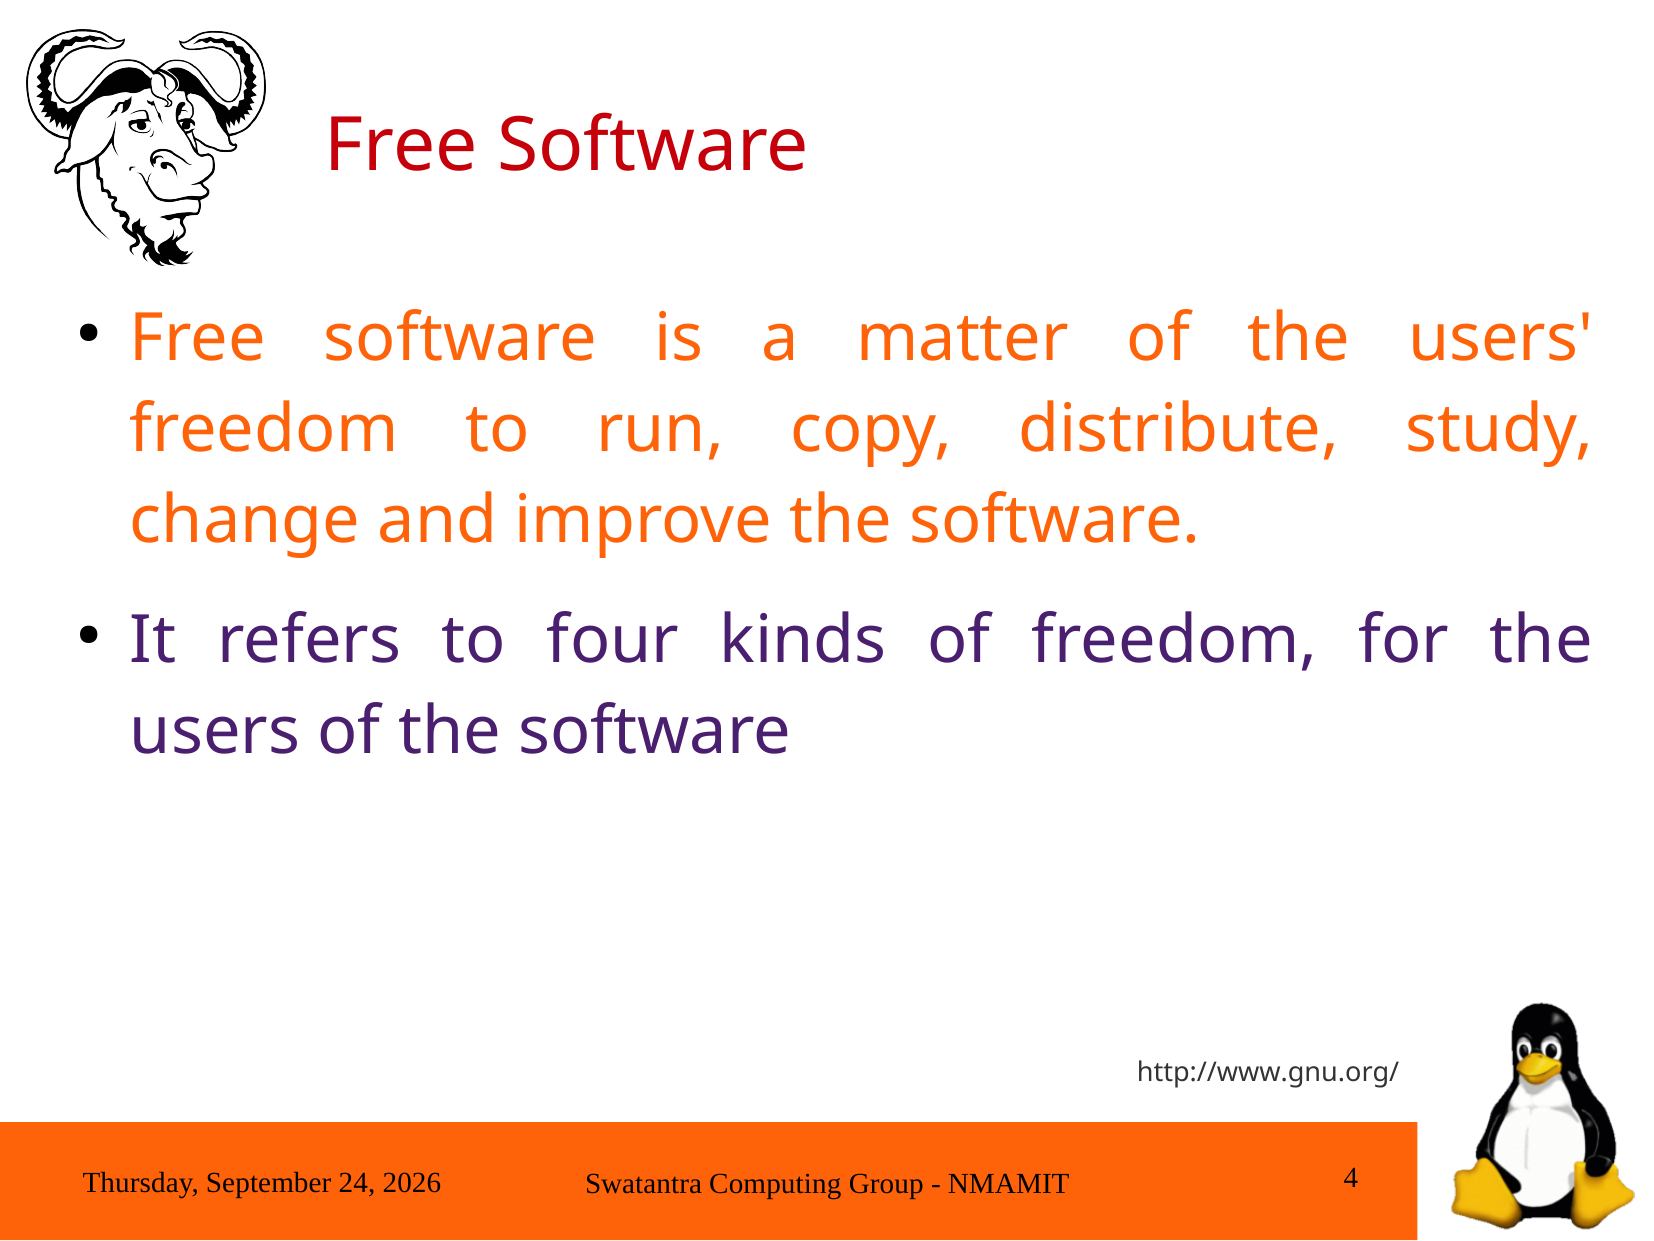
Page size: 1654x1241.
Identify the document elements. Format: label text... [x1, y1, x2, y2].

picture [26, 29, 266, 266]
title Free Software [324, 47, 1596, 234]
list Free software is a matter of the users' freedom to run, copy, distribute, study, change and improve the software. It refers to four kinds of freedom, for the users of the software [59, 289, 1595, 1108]
text_box http://www.gnu.org/ [1122, 1046, 1418, 1094]
picture [1446, 997, 1640, 1235]
